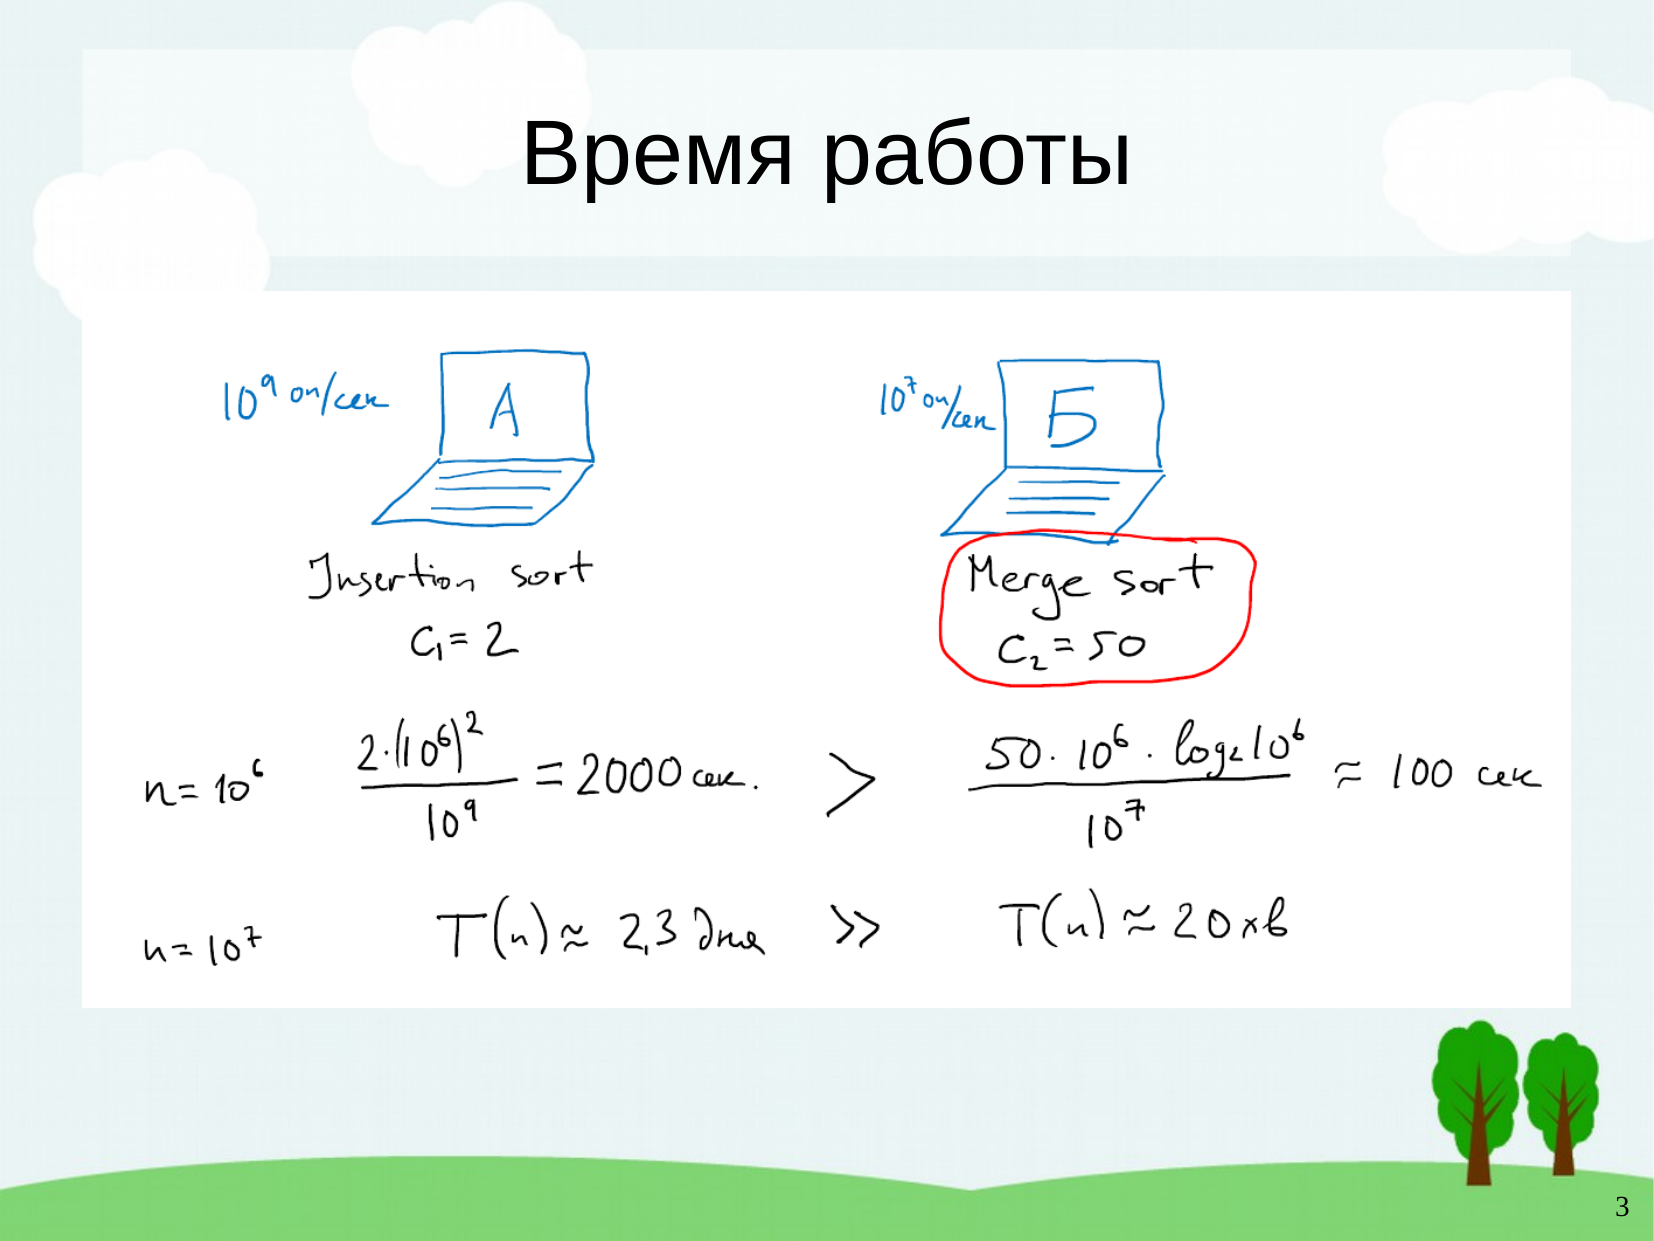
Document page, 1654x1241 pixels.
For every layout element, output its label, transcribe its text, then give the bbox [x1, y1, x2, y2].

picture [0, 0, 1654, 1241]
title Время работы [82, 49, 1571, 257]
